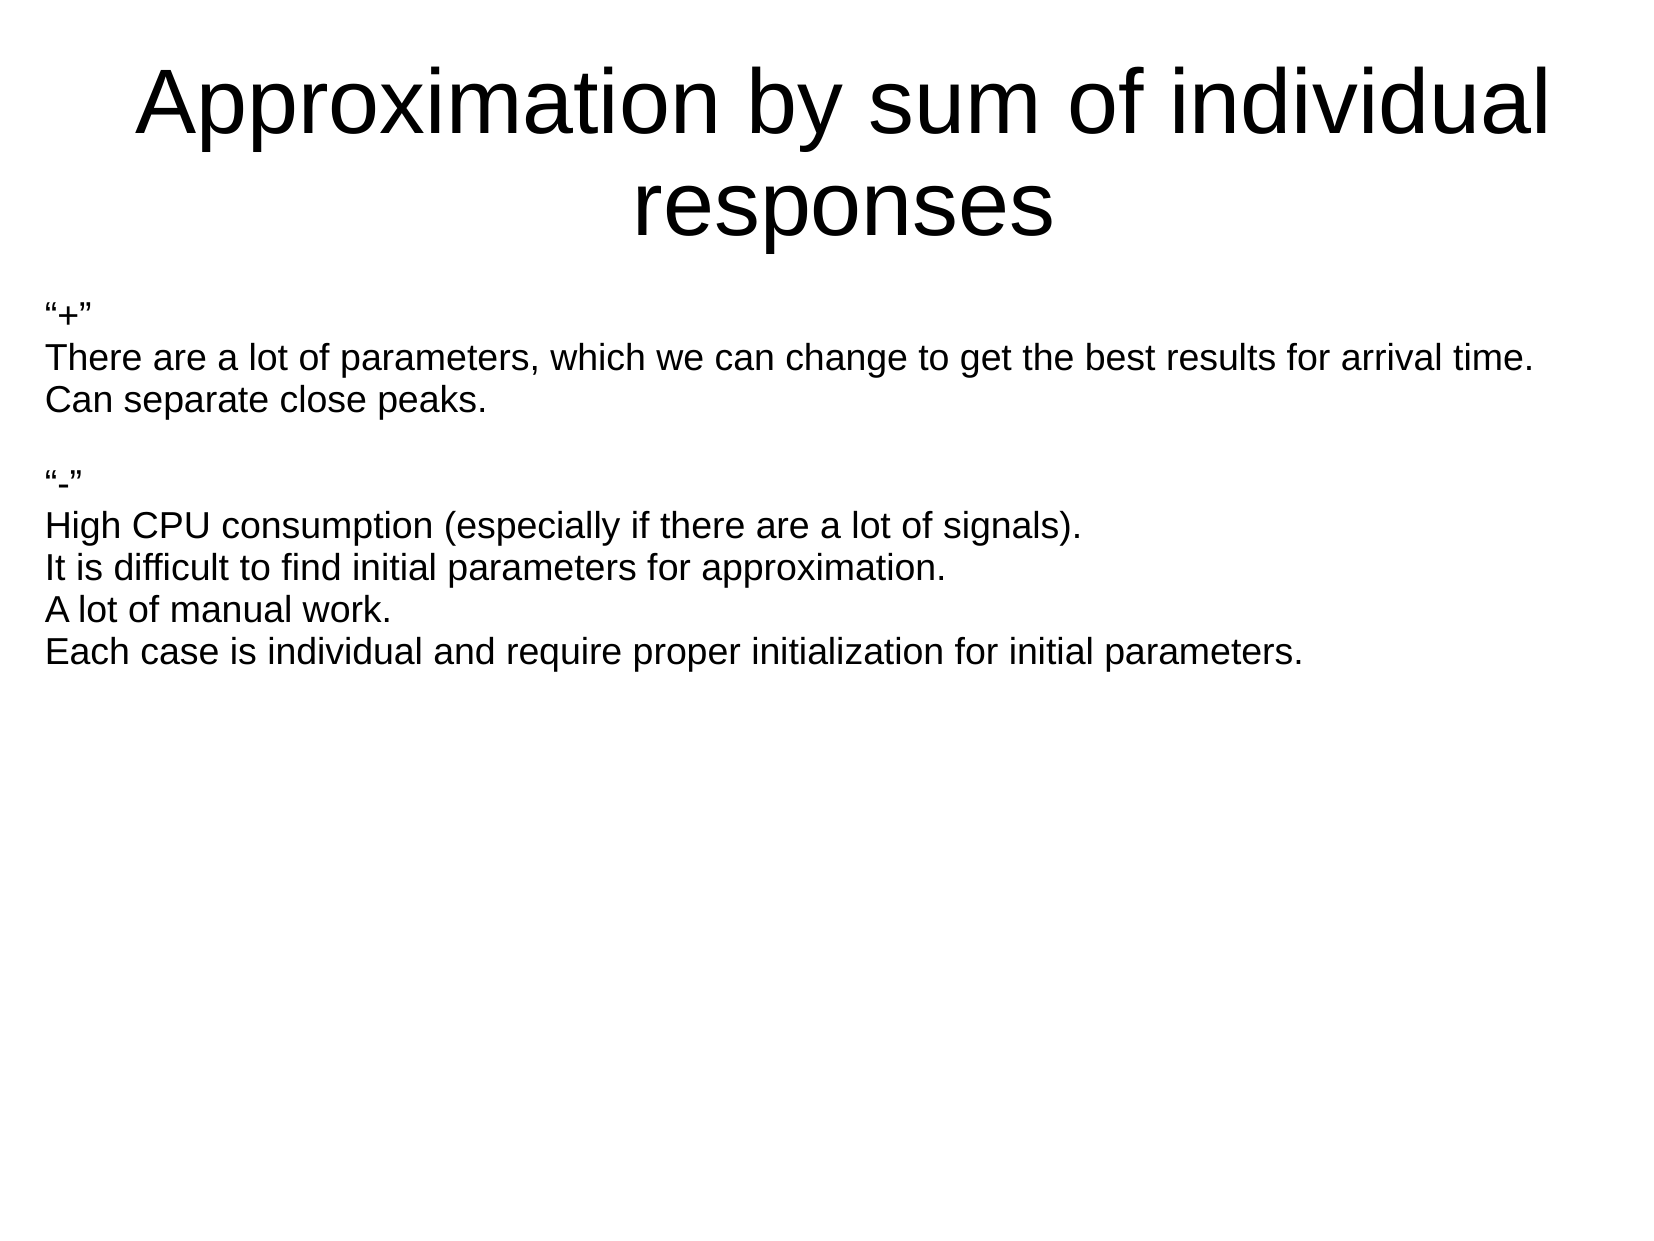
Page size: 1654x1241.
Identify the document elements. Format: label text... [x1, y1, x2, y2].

text_box “+” There are a lot of parameters, which we can change to get the best results for arrival time. Can separate close peaks. “-” High CPU consumption (especially if there are a lot of signals). It is difficult to find initial parameters for approximation. A lot of manual work. Each case is individual and require proper initialization for initial parameters. [30, 287, 1621, 681]
title Approximation by sum of individual responses [82, 49, 1571, 257]
